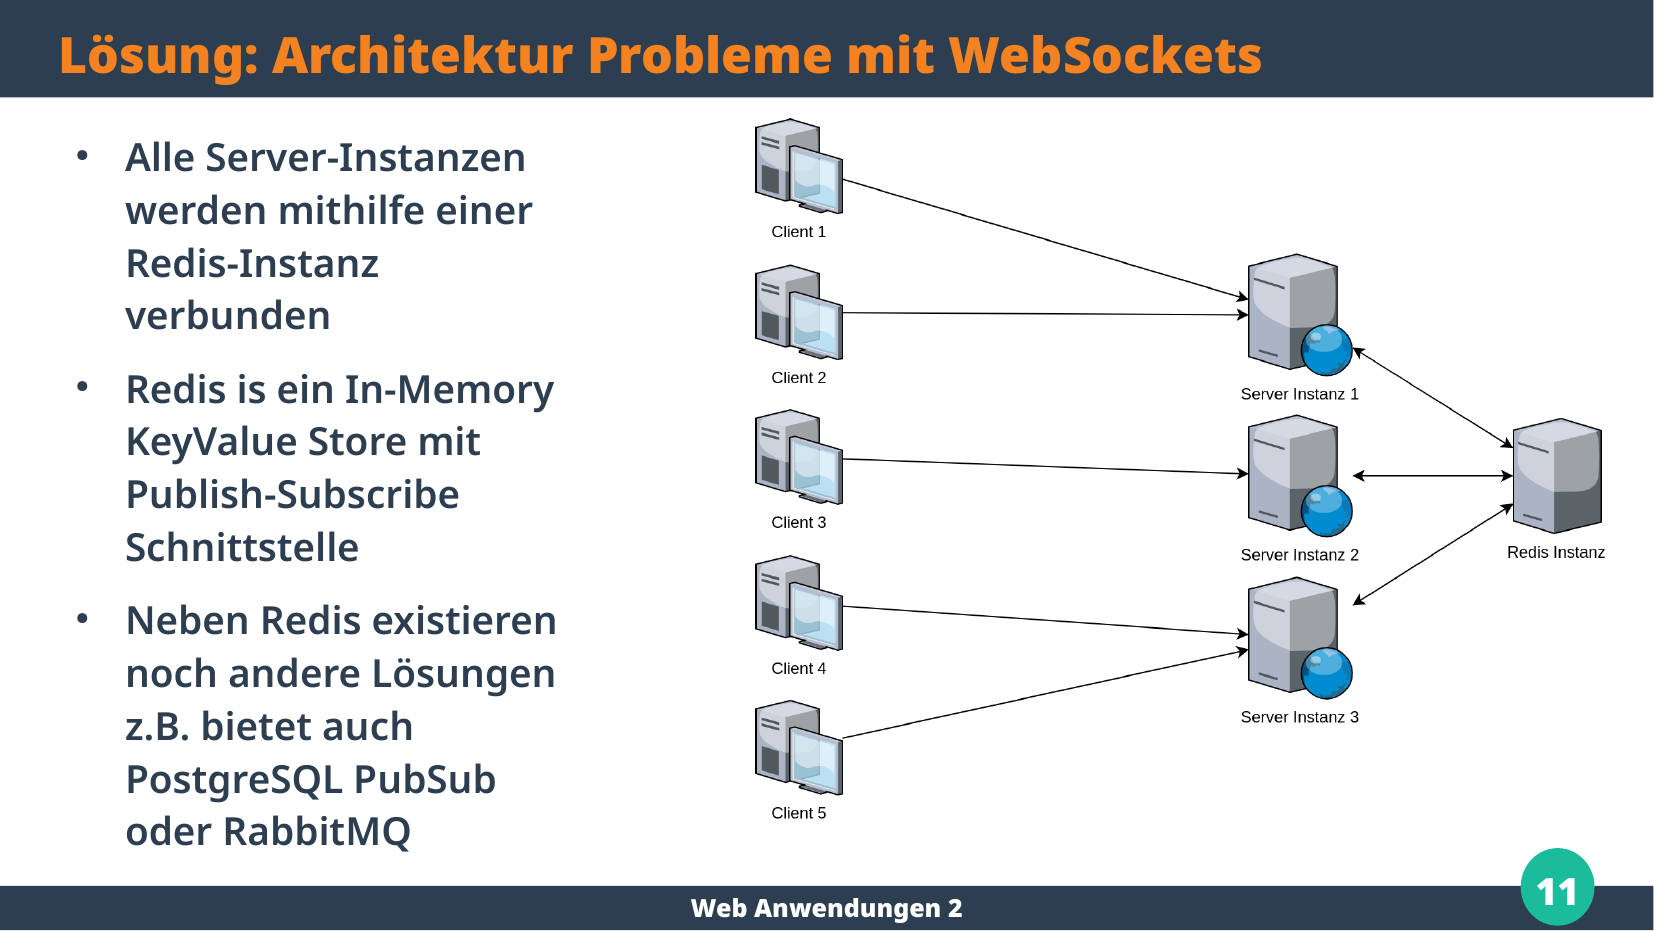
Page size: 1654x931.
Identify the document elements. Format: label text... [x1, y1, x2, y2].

picture [755, 118, 1607, 821]
title Lösung: Architektur Probleme mit WebSockets [59, 8, 1595, 89]
list Alle Server-Instanzen werden mithilfe einer Redis-Instanz verbunden Redis is ein In-Memory KeyValue Store mit Publish-Subscribe Schnittstelle Neben Redis existieren noch andere Lösungen z.B. bietet auch PostgreSQL PubSub oder RabbitMQ [59, 129, 1595, 864]
